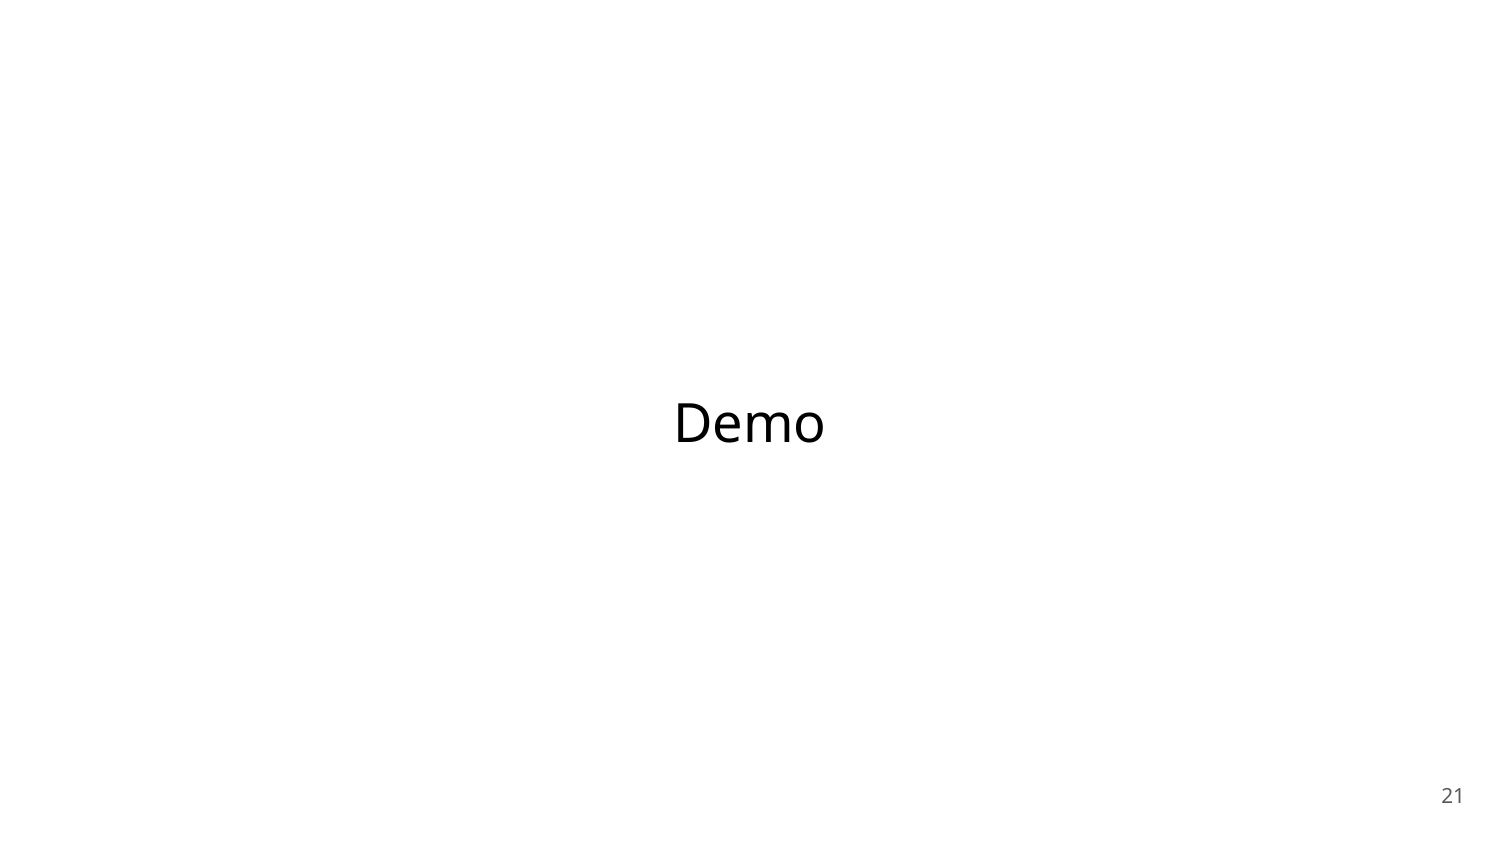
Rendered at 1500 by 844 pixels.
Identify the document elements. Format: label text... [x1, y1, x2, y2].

text_box Demo [450, 373, 1050, 469]
slide_number <number> [1389, 764, 1480, 830]
